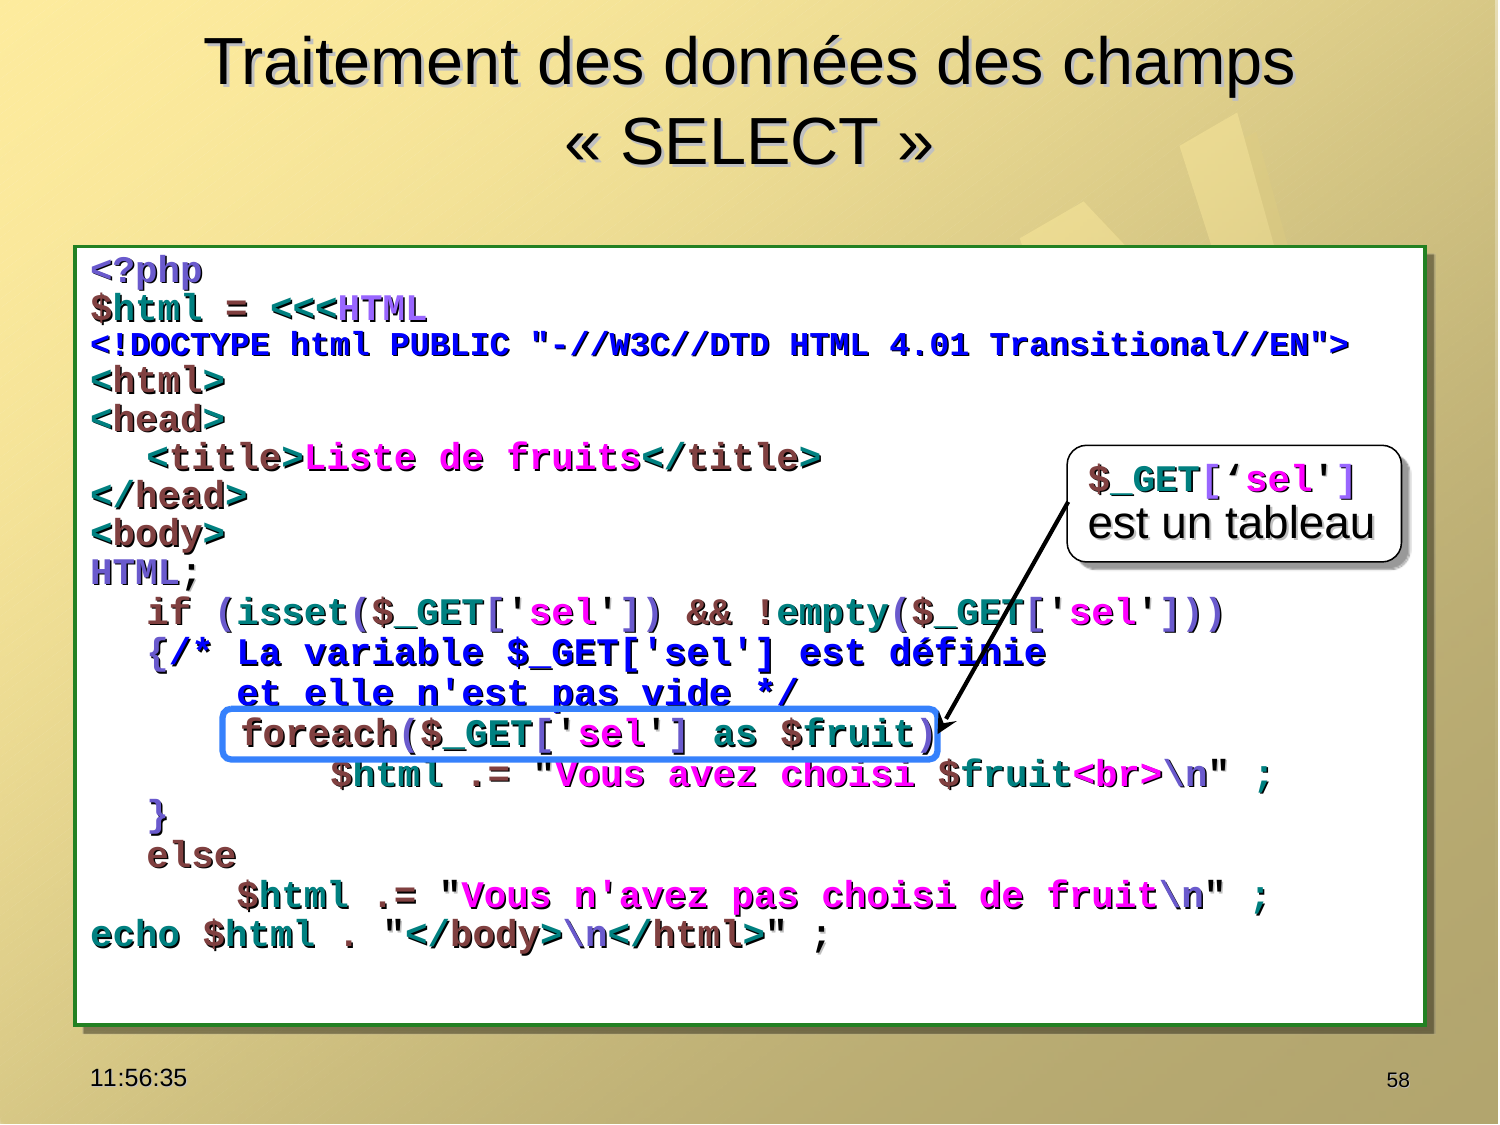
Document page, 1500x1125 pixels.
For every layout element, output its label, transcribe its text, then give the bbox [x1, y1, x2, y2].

text_box <numéro> [1074, 1058, 1426, 1100]
title Traitement des données des champs « SELECT » [75, 45, 1426, 152]
list <?php $html = <<<HTML <!DOCTYPE html PUBLIC "-//W3C//DTD HTML 4.01 Transitional//EN"> <html> <head> <title>Liste de fruits</title> </head> <body> HTML; if (isset($_GET['sel']) && !empty($_GET['sel'])) {/* La variable $_GET['sel'] est définie et elle n'est pas vide */ foreach($_GET['sel'] as $fruit) $html .= "Vous avez choisi $fruit<br>\n" ; } else $html .= "Vous n'avez pas choisi de fruit\n" ; echo $html . "</body>\n</html>" ; [75, 246, 1426, 1026]
text_box 18:45:30 [74, 1058, 426, 1100]
text_box $_GET[‘sel'] est un tableau [1067, 445, 1402, 562]
